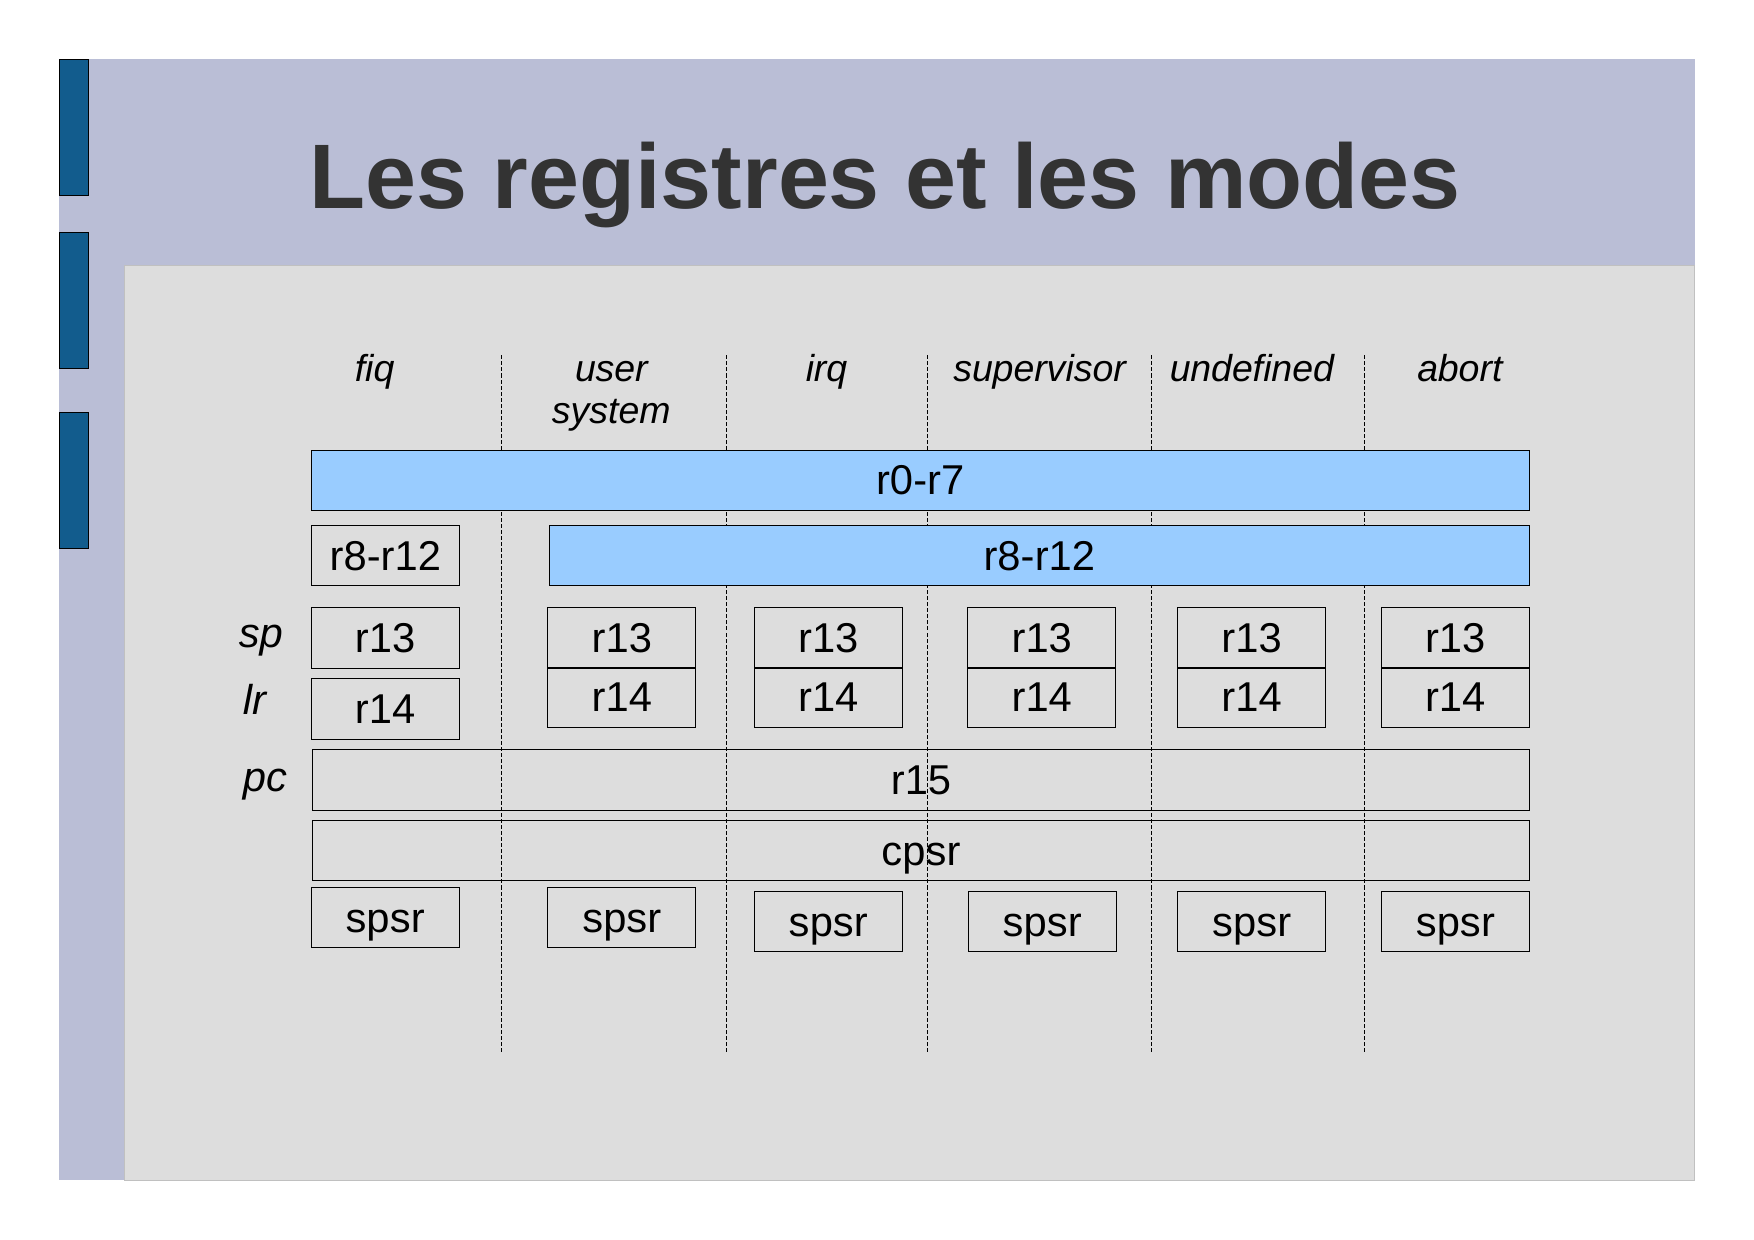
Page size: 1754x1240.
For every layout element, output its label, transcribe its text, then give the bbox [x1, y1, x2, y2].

text_box spsr [1381, 891, 1530, 952]
text_box r14 [311, 678, 460, 740]
text_box r13 [1381, 607, 1530, 667]
text_box spsr [311, 887, 460, 948]
text_box r14 [1381, 667, 1530, 728]
text_box pc [228, 745, 312, 808]
text_box r13 [311, 607, 460, 669]
text_box r14 [754, 667, 903, 728]
text_box r15 [312, 749, 1530, 811]
text_box r13 [1177, 607, 1326, 667]
text_box fiq [339, 339, 410, 398]
text_box r13 [547, 607, 696, 667]
text_box undefined [1155, 339, 1349, 398]
text_box spsr [547, 887, 696, 948]
text_box sp [223, 602, 308, 665]
text_box spsr [1177, 891, 1326, 952]
text_box r14 [1177, 667, 1326, 728]
text_box lr [228, 668, 312, 731]
text_box user system [537, 339, 686, 440]
title Les registres et les modes [118, 88, 1654, 266]
text_box r14 [547, 667, 696, 728]
text_box r13 [967, 607, 1116, 667]
text_box cpsr [312, 820, 1530, 881]
text_box r0-r7 [311, 450, 1530, 511]
text_box r8-r12 [311, 525, 460, 586]
text_box spsr [754, 891, 903, 952]
text_box r13 [754, 607, 903, 667]
text_box r8-r12 [549, 525, 1530, 586]
text_box abort [1402, 339, 1518, 398]
text_box spsr [968, 891, 1117, 952]
text_box supervisor [938, 339, 1141, 398]
text_box r14 [967, 667, 1116, 728]
text_box irq [790, 339, 863, 398]
